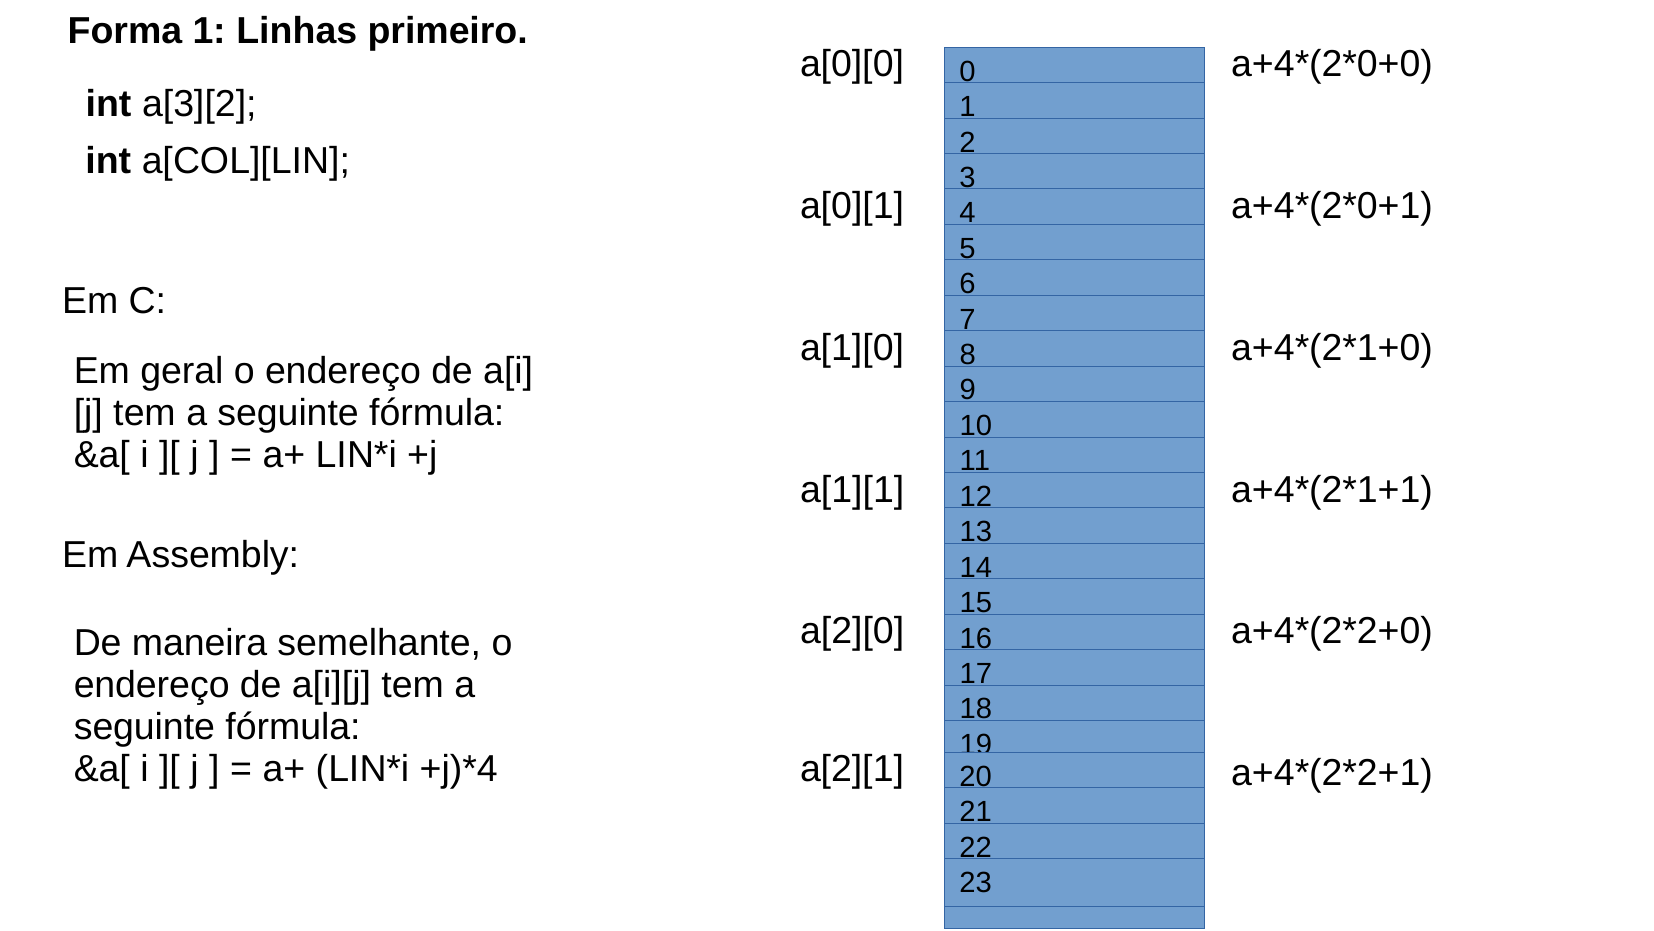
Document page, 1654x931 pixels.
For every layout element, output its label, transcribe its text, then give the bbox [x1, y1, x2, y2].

text_box Forma 1: Linhas primeiro. [52, 2, 544, 60]
text_box 2 [944, 118, 1205, 153]
text_box a[1][1] [785, 460, 934, 560]
text_box 19 [944, 720, 1205, 752]
text_box Em Assembly: [47, 525, 315, 583]
text_box a[0][1] [785, 177, 933, 276]
text_box 9 [944, 366, 1205, 401]
text_box a+4*(2*0+1) [1216, 177, 1465, 237]
text_box 3 [944, 153, 1205, 188]
text_box 6 [944, 259, 1205, 295]
text_box 17 [944, 649, 1205, 685]
text_box 13 [944, 507, 1205, 543]
text_box a[2][1] [785, 740, 933, 840]
text_box 12 [944, 472, 1205, 507]
text_box a[2][0] [785, 602, 934, 702]
text_box Em C: [47, 271, 182, 329]
text_box 20 [944, 752, 1205, 787]
text_box 8 [944, 330, 1205, 366]
text_box a[1][0] [785, 318, 933, 418]
text_box 0 [944, 47, 1205, 82]
text_box 1 [944, 82, 1205, 118]
text_box Em geral o endereço de a[i][j] tem a seguinte fórmula: &a[ i ][ j ] = a+ LIN*i +j [59, 342, 567, 484]
text_box int a[COL][LIN]; [70, 132, 366, 189]
text_box 16 [944, 614, 1205, 649]
text_box 14 [944, 543, 1205, 578]
text_box a+4*(2*0+0) [1216, 35, 1465, 95]
text_box 5 [944, 224, 1205, 259]
text_box 15 [944, 578, 1205, 614]
text_box a[0][0] [785, 35, 933, 135]
text_box int a[3][2]; [70, 75, 272, 132]
text_box a+4*(2*2+0) [1216, 602, 1465, 662]
text_box 22 [944, 823, 1205, 858]
text_box a+4*(2*1+1) [1216, 460, 1465, 520]
text_box 4 [944, 188, 1205, 224]
text_box a+4*(2*2+1) [1216, 744, 1465, 804]
text_box 7 [944, 295, 1205, 330]
text_box De maneira semelhante, o endereço de a[i][j] tem a seguinte fórmula: &a[ i ][ j ] = a+ (LIN*i +j)*4 [59, 614, 567, 797]
text_box 18 [944, 685, 1205, 720]
text_box 10 [944, 401, 1205, 437]
text_box 11 [944, 437, 1205, 472]
text_box 23 [944, 858, 1205, 907]
text_box a+4*(2*1+0) [1216, 318, 1465, 378]
text_box 21 [944, 787, 1205, 823]
text_box [944, 907, 1205, 929]
